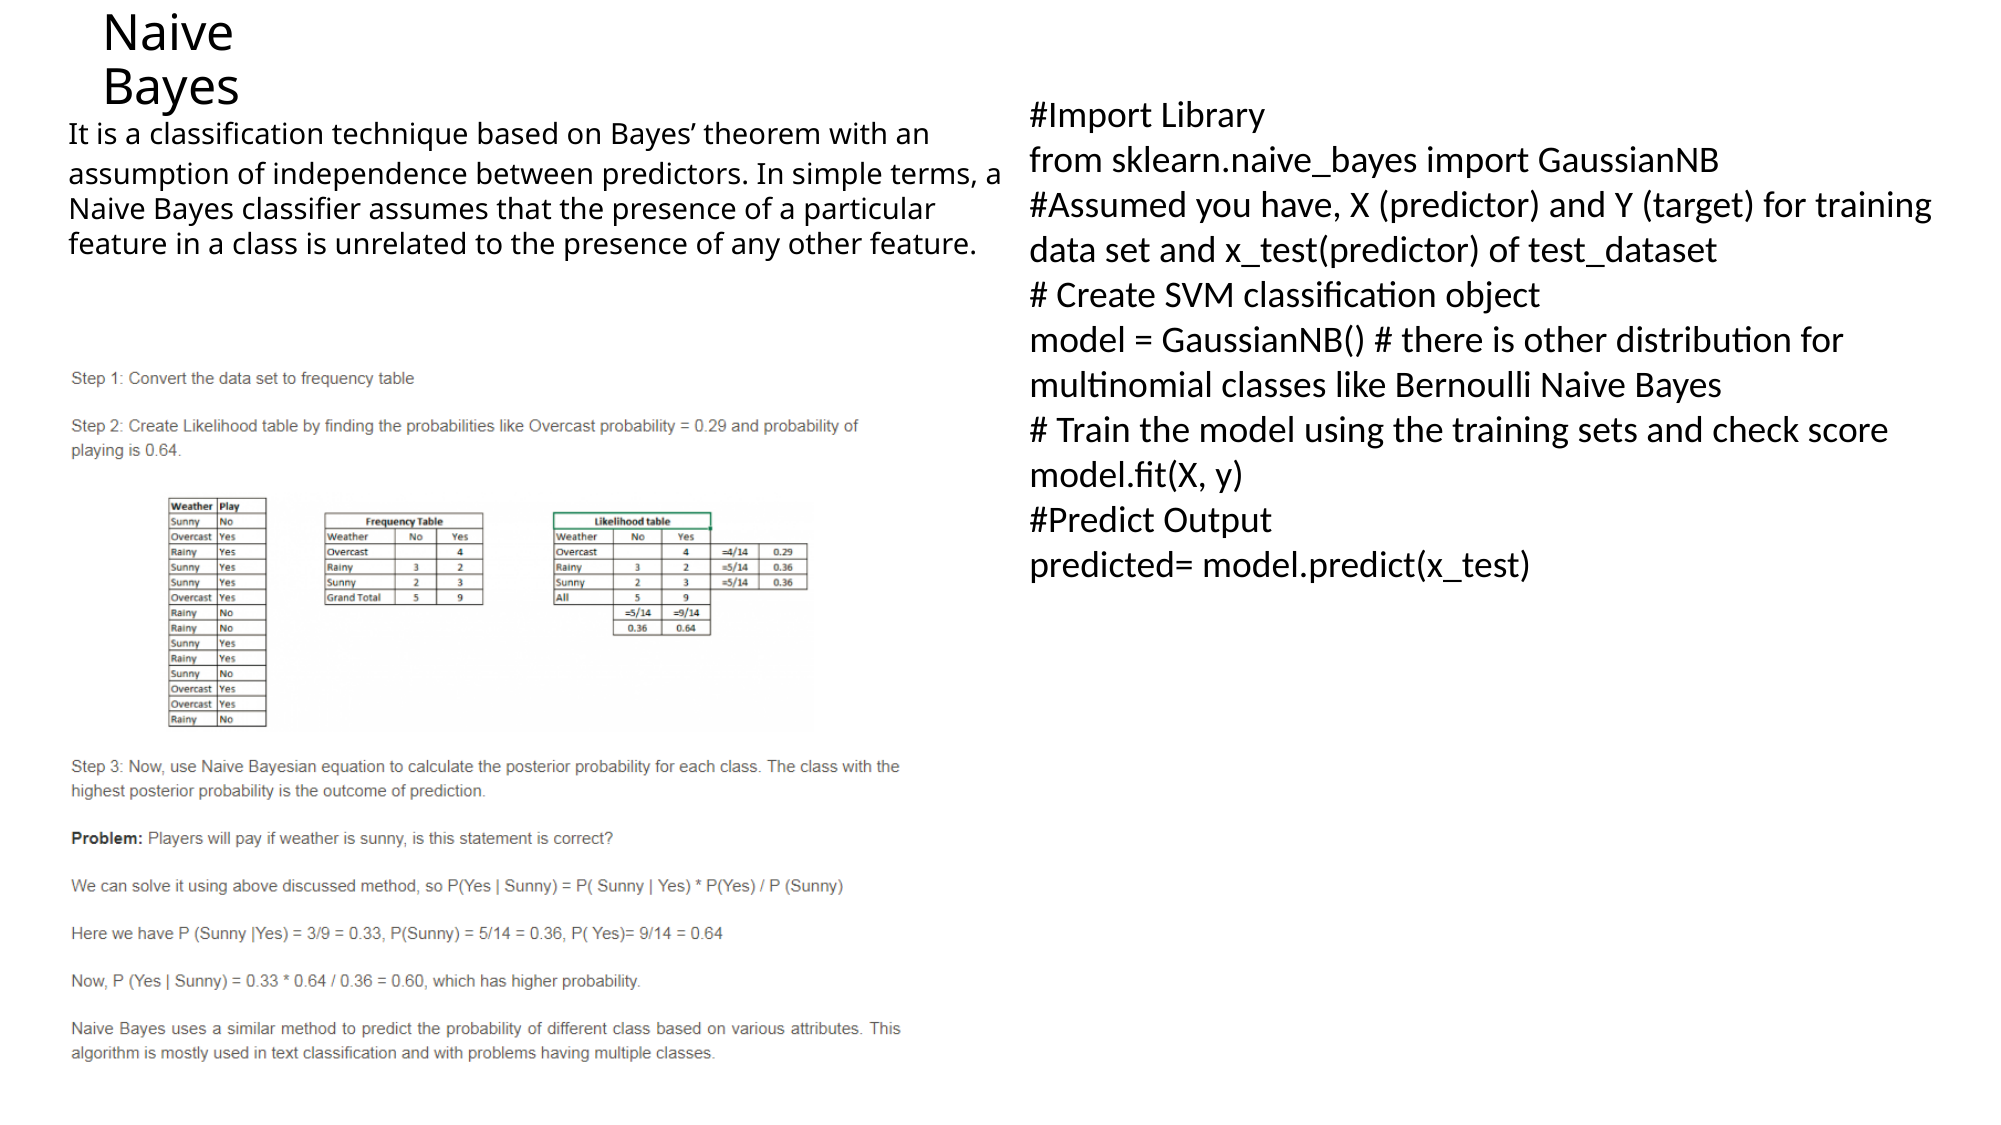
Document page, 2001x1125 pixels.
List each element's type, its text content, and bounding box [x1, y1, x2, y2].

text_box It is a classification technique based on Bayes’ theorem with an assumption of independence between predictors. In simple terms, a Naive Bayes classifier assumes that the presence of a particular feature in a class is unrelated to the presence of any other feature. [53, 108, 1014, 268]
picture [63, 363, 906, 1074]
text_box #Import Library from sklearn.naive_bayes import GaussianNB #Assumed you have, X (predictor) and Y (target) for training data set and x_test(predictor) of test_dataset # Create SVM classification object model = GaussianNB() # there is other distribution for multinomial classes like Bernoulli Naive Bayes # Train the model using the training sets and check score model.fit(X, y) #Predict Output predicted= model.predict(x_test) [1014, 82, 2000, 593]
title Naive Bayes [87, 0, 365, 83]
